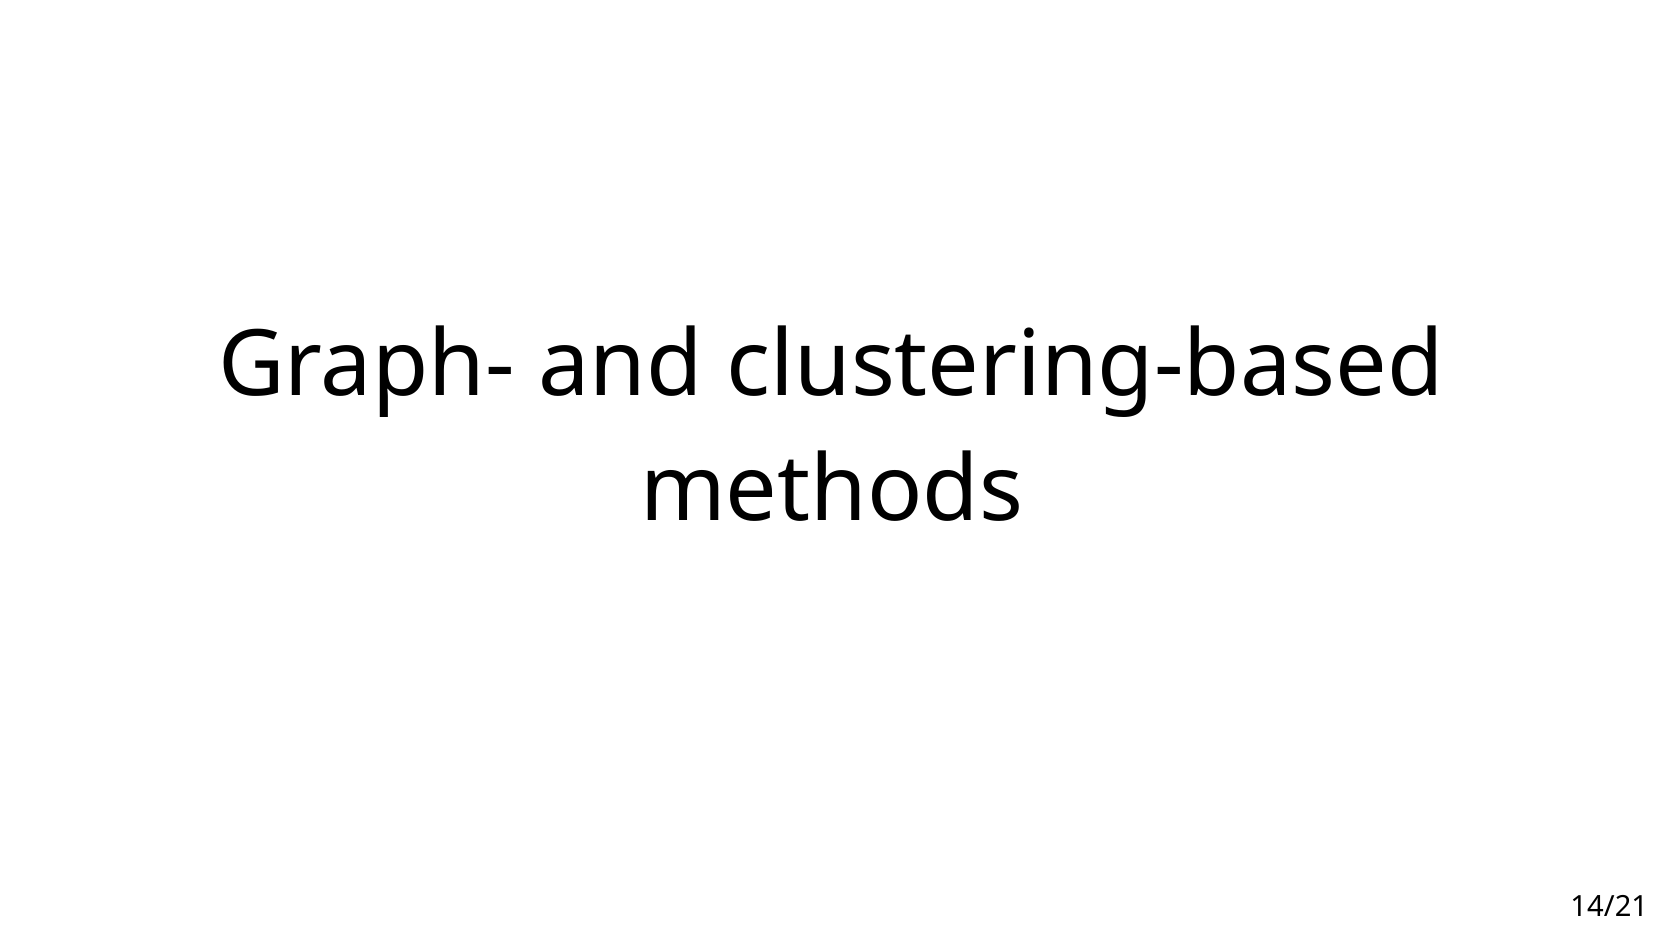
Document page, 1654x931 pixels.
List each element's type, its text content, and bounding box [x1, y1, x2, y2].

title Graph- and clustering-based methods [87, 293, 1576, 552]
